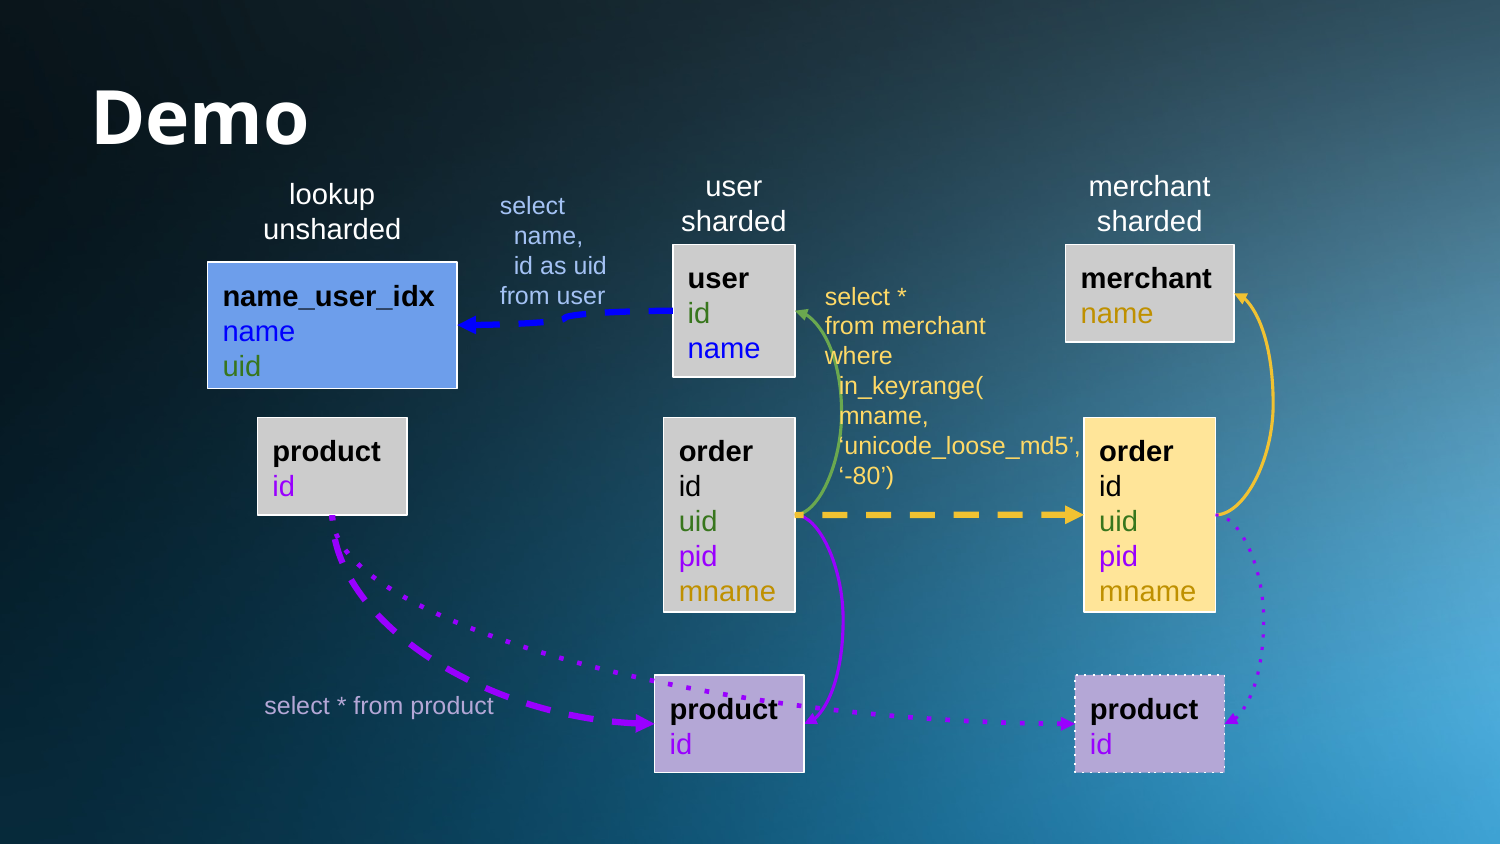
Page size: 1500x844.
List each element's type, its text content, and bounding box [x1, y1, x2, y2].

text_box select * from merchant where in_keyrange( mname, ‘unicode_loose_md5’, ‘-80’) [809, 264, 1193, 544]
text_box product id [1074, 674, 1225, 773]
text_box select name, id as uid from user [484, 174, 701, 329]
text_box product id [257, 417, 408, 516]
text_box order id uid pid mname [663, 417, 795, 613]
text_box merchant name [1065, 244, 1234, 343]
picture [0, 0, 1500, 844]
title Demo [75, 33, 1425, 175]
text_box product id [654, 674, 805, 773]
text_box name_user_idx name uid [207, 261, 458, 389]
text_box lookup unsharded [239, 160, 425, 221]
text_box user id name [672, 244, 795, 377]
text_box merchant sharded [1057, 152, 1243, 212]
text_box user sharded [641, 152, 827, 212]
text_box select * from product [249, 674, 556, 745]
text_box order id uid pid mname [1084, 417, 1216, 613]
